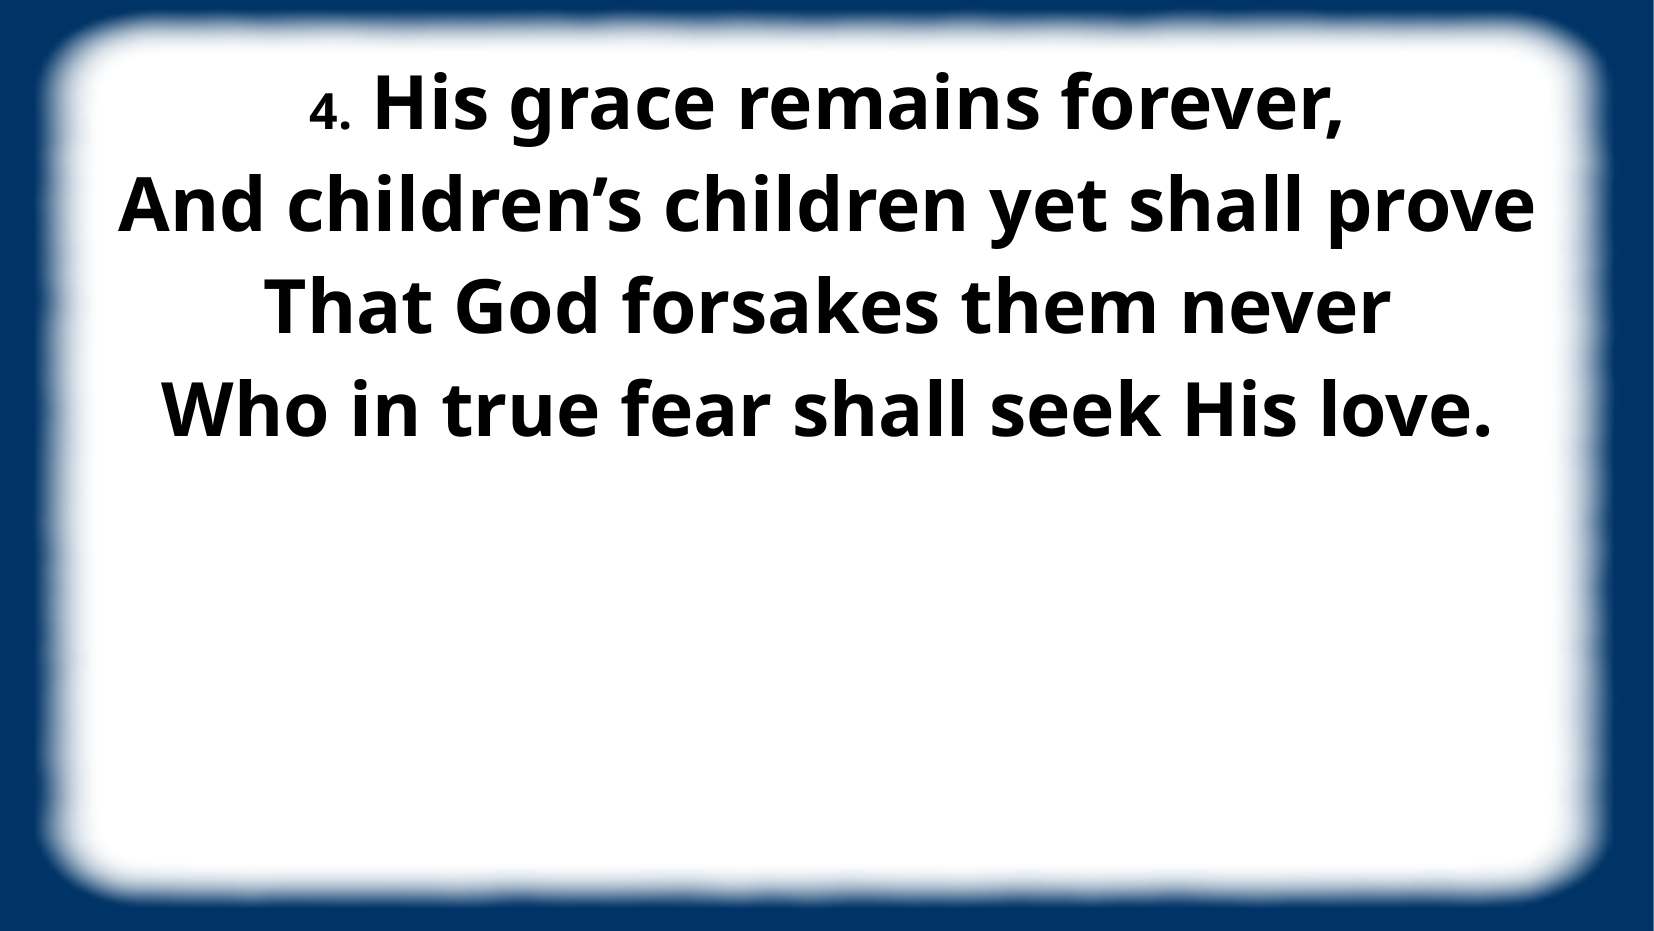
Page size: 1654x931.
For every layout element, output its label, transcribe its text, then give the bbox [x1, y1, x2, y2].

picture [0, 0, 1654, 931]
text_box 4. His grace remains forever, And children’s children yet shall prove That God forsakes them never Who in true fear shall seek His love. [86, 41, 1572, 456]
